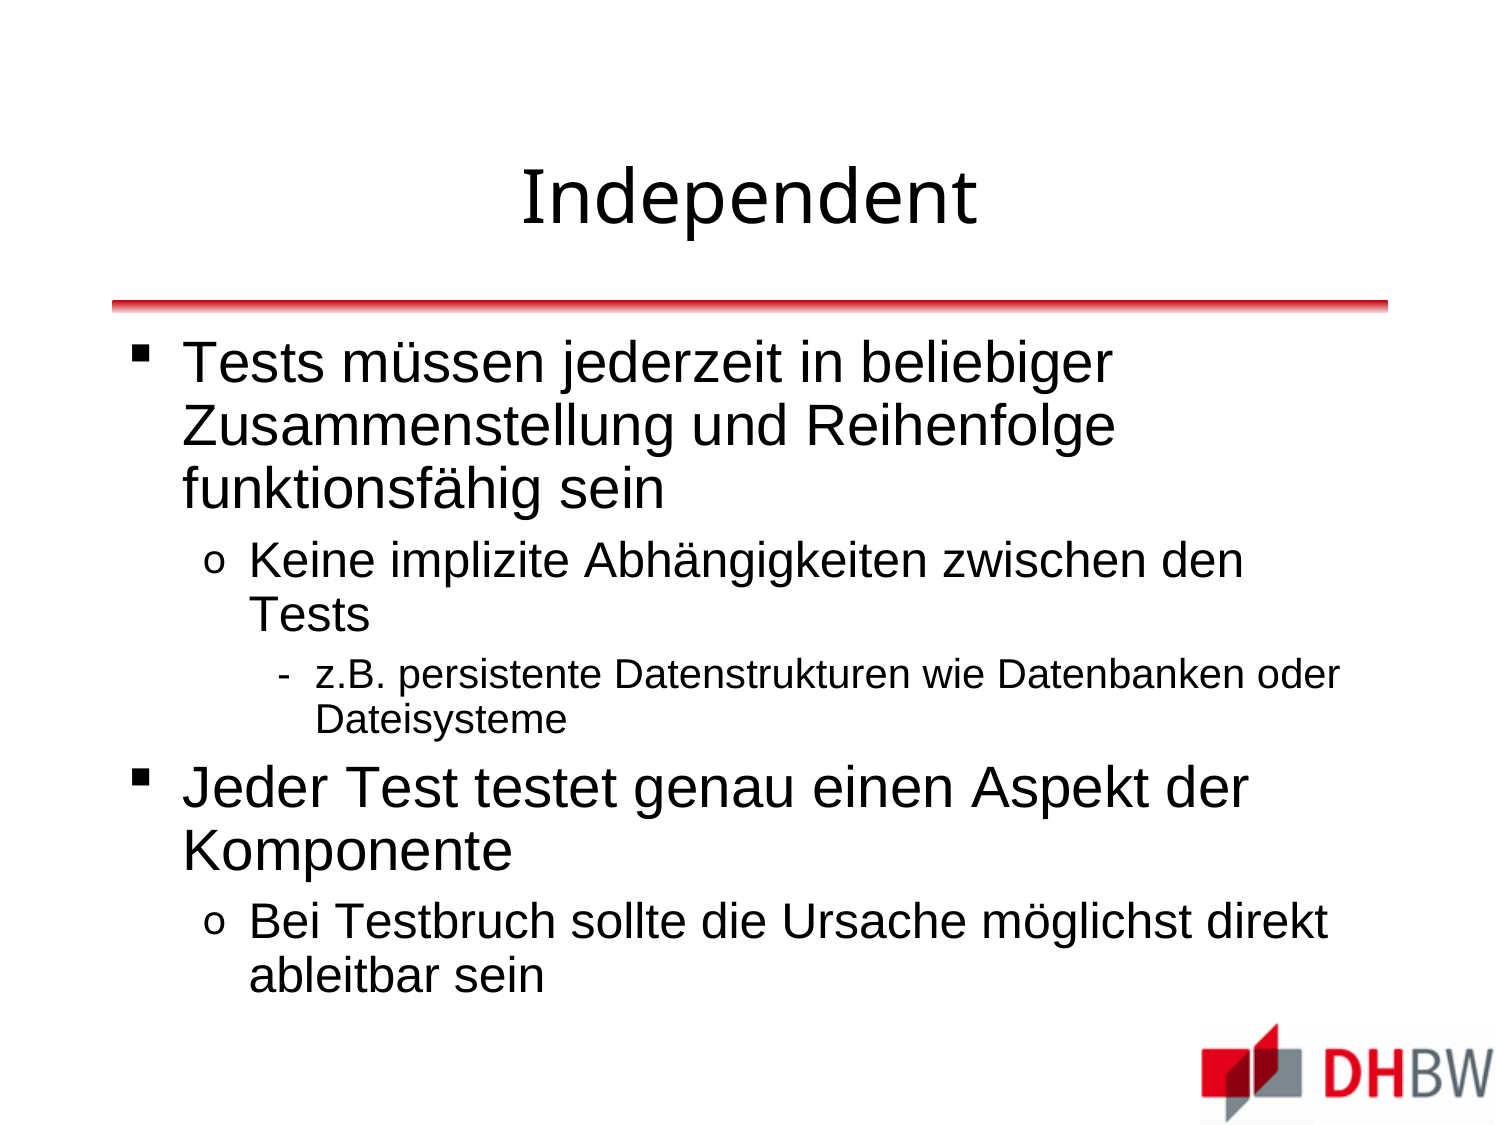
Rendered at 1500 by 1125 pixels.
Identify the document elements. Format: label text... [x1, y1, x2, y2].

list Tests müssen jederzeit in beliebiger Zusammenstellung und Reihenfolge funktionsfähig sein Keine implizite Abhängigkeiten zwischen den Tests z.B. persistente Datenstrukturen wie Datenbanken oder Dateisysteme Jeder Test testet genau einen Aspekt der Komponente Bei Testbruch sollte die Ursache möglichst direkt ableitbar sein [112, 324, 1388, 1051]
title Independent [112, 99, 1388, 288]
picture [1200, 1021, 1495, 1125]
